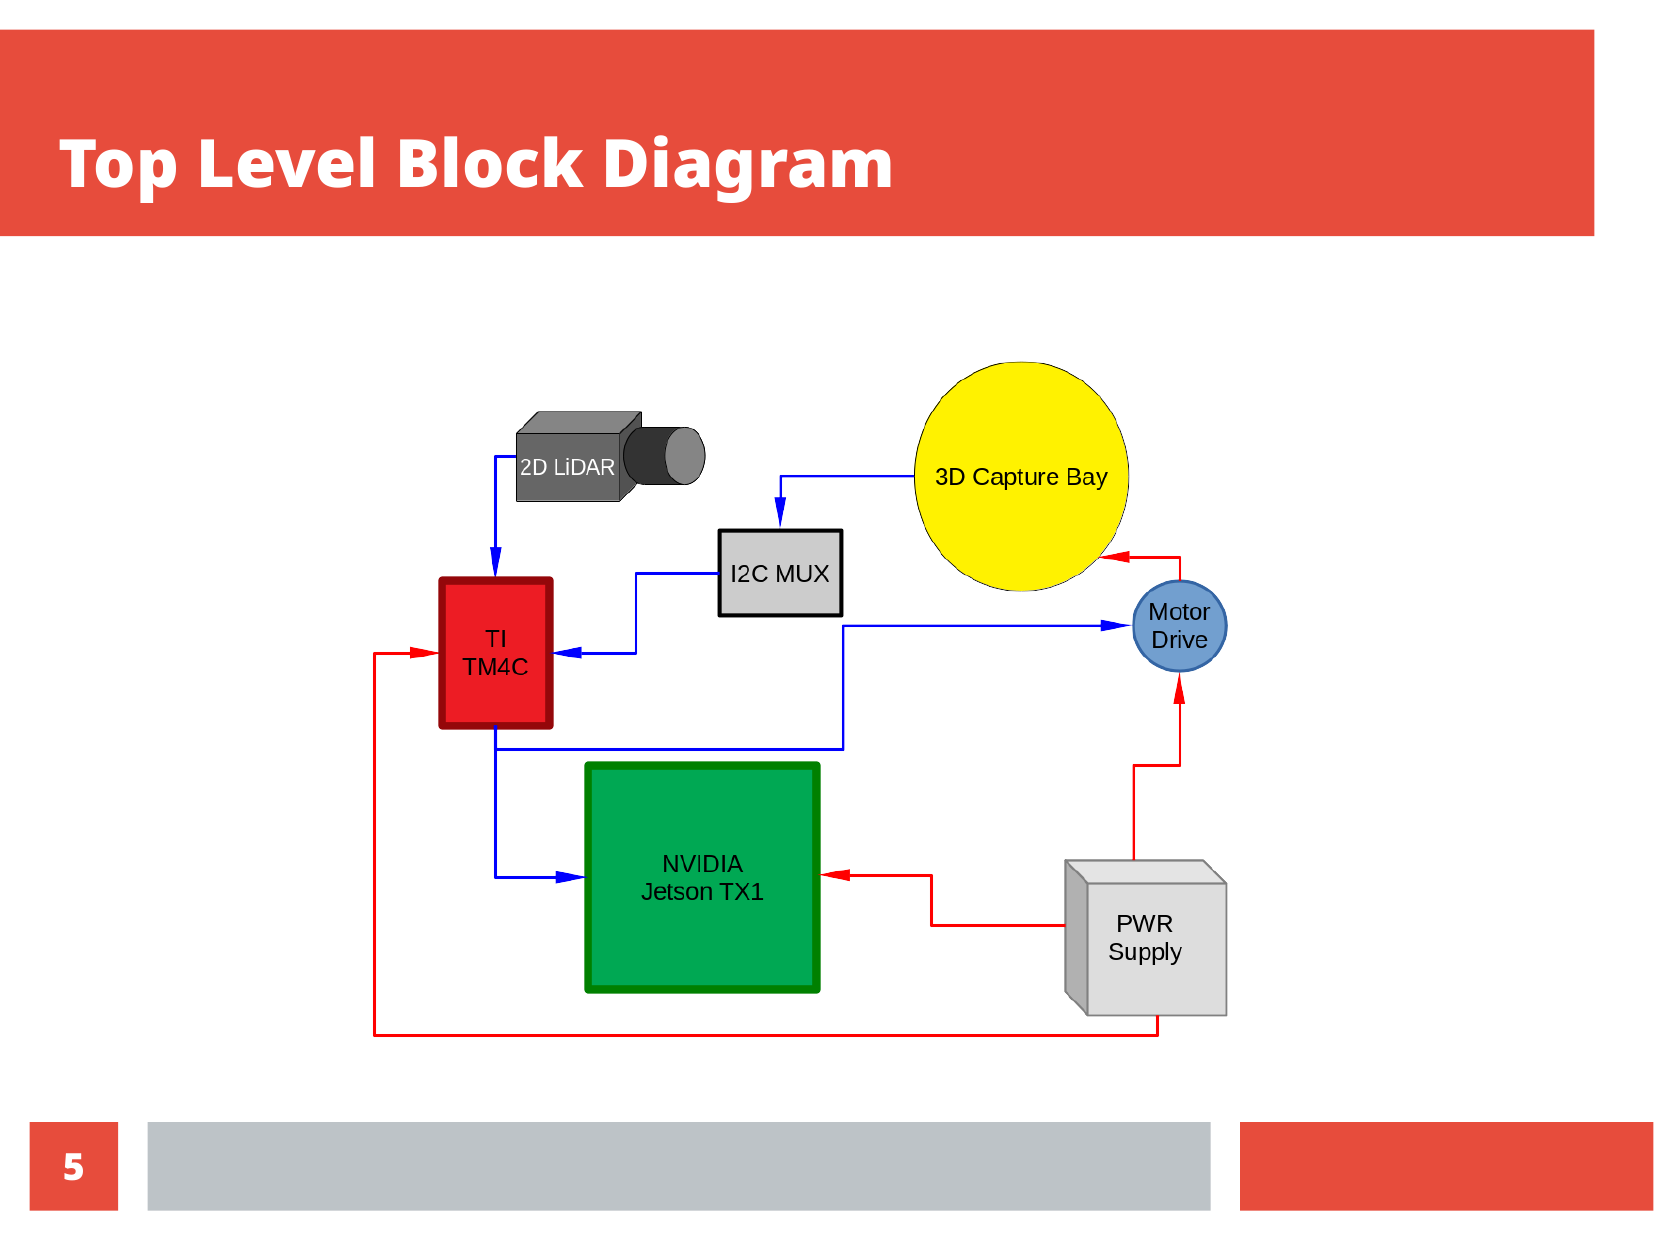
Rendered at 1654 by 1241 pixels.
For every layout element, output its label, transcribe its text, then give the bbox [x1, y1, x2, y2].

picture [315, 281, 1309, 1050]
title Top Level Block Diagram [59, 59, 1595, 207]
